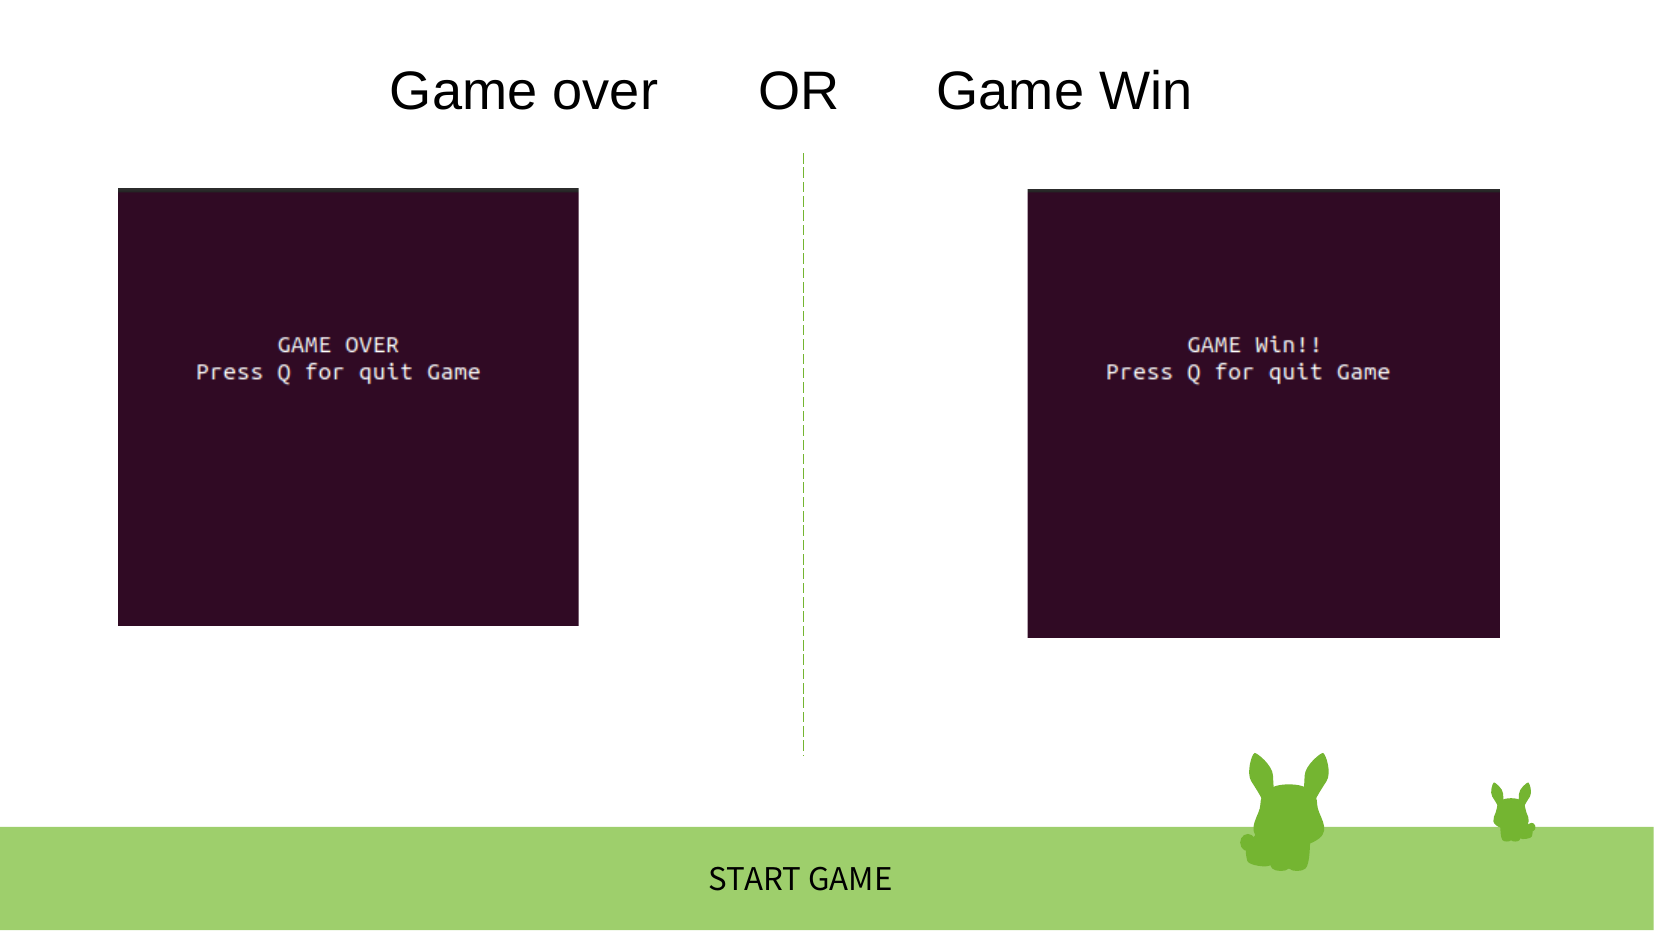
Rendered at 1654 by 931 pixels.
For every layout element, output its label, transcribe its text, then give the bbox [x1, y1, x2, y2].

picture [1027, 189, 1501, 638]
text_box START GAME [538, 845, 1064, 910]
title Game over OR Game Win [342, 10, 1241, 166]
picture [118, 188, 579, 626]
